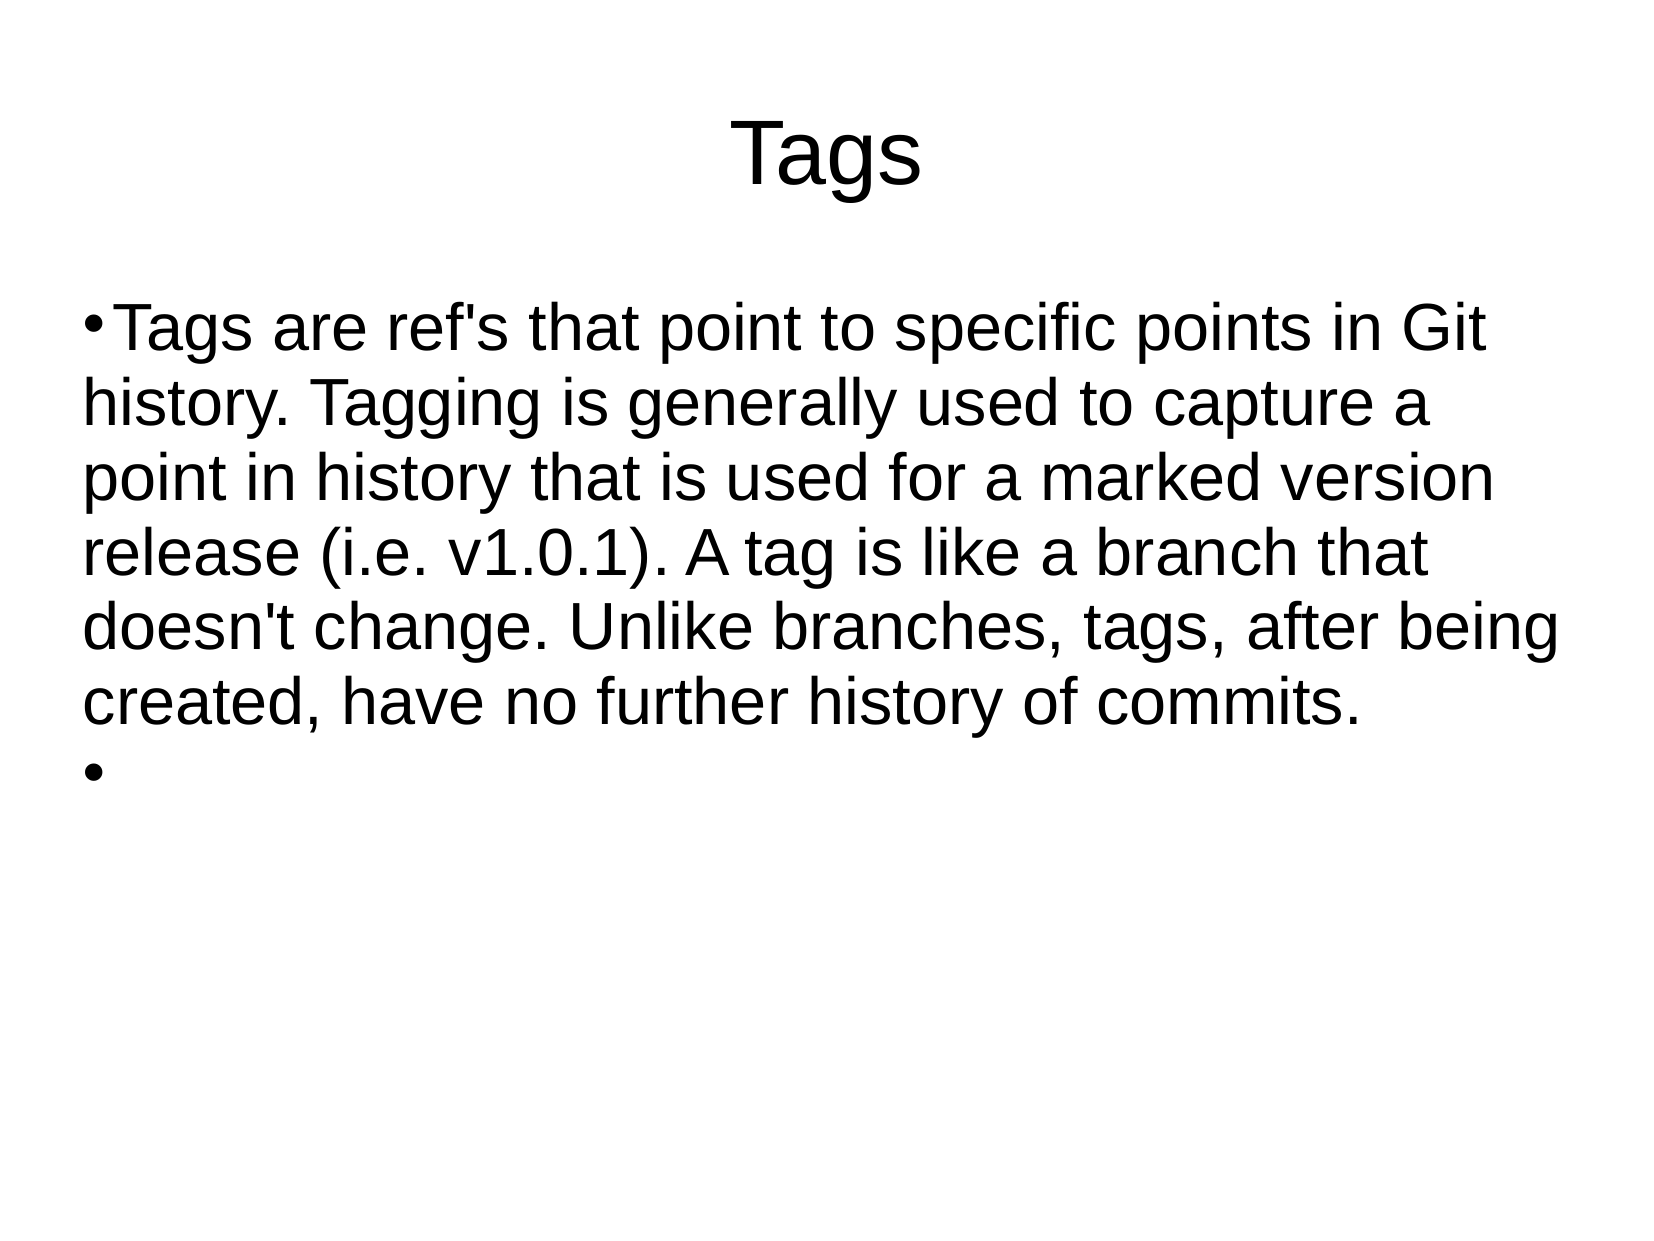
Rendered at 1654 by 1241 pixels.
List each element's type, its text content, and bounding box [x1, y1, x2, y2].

text_box Tags are ref's that point to specific points in Git history. Tagging is generally used to capture a point in history that is used for a marked version release (i.e. v1.0.1). A tag is like a branch that doesn't change. Unlike branches, tags, after being created, have no further history of commits. [82, 290, 1571, 1010]
text_box Tags [82, 49, 1571, 257]
